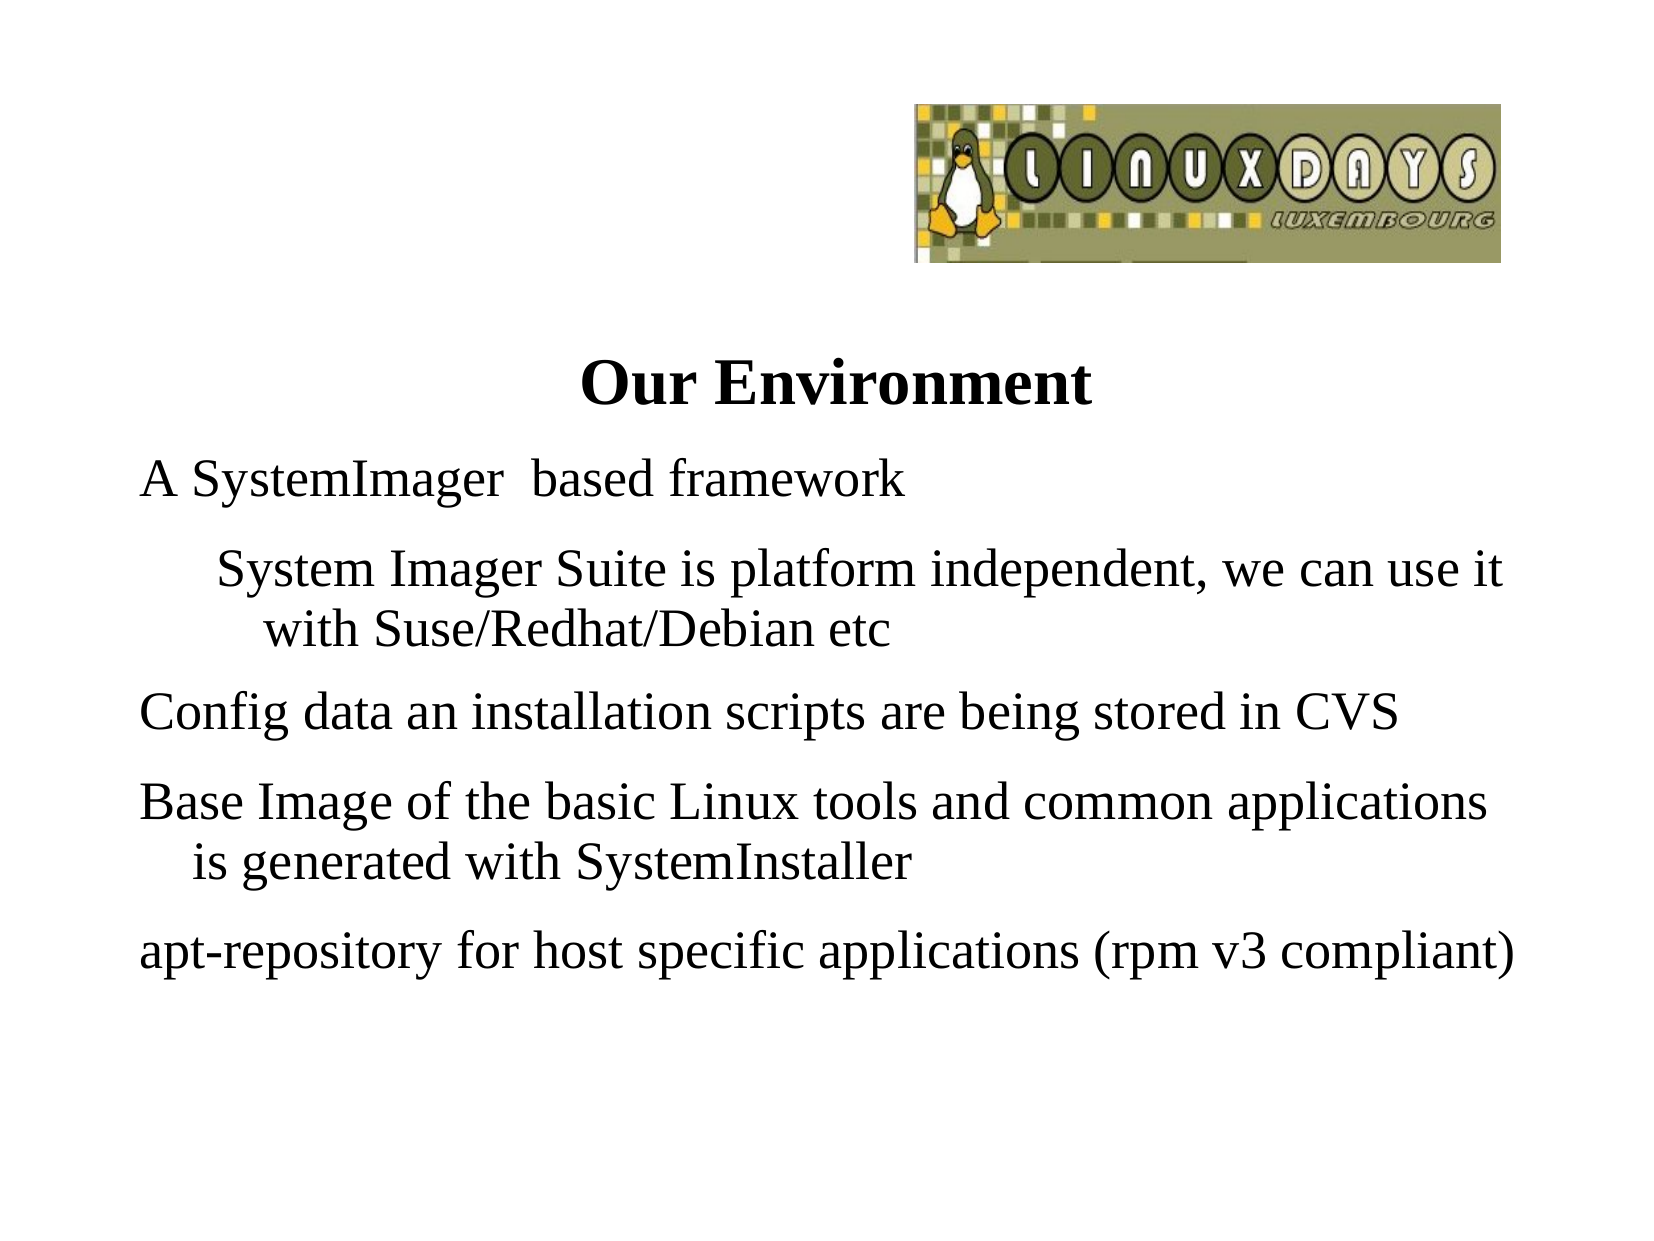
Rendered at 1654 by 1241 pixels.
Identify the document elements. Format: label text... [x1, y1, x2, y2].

list Our Environment A SystemImager based framework System Imager Suite is platform independent, we can use it with Suse/Redhat/Debian etc Config data an installation scripts are being stored in CVS Base Image of the basic Linux tools and common applications is generated with SystemInstaller apt-repository for host specific applications (rpm v3 compliant) [121, 344, 1534, 1188]
picture [914, 104, 1501, 263]
